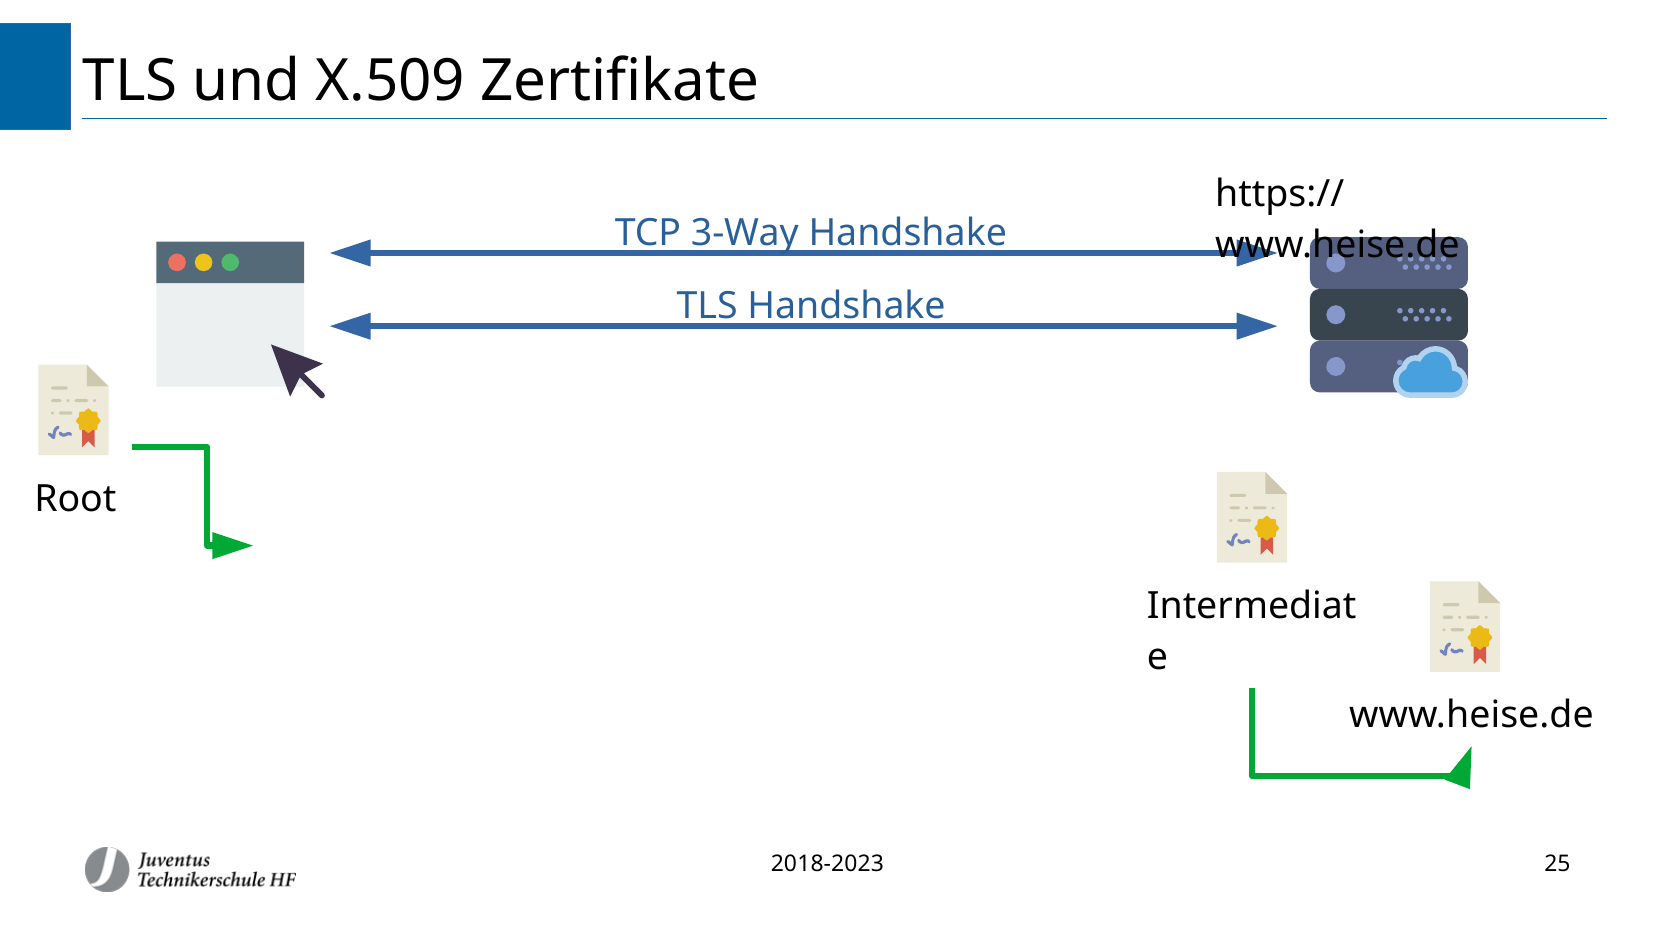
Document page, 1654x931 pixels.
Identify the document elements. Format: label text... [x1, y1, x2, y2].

picture [1307, 235, 1471, 400]
picture [156, 235, 325, 405]
text_box Root [19, 463, 128, 524]
text_box www.heise.de [1334, 680, 1596, 741]
picture [85, 847, 296, 892]
picture [27, 363, 120, 456]
picture [1420, 239, 1432, 255]
text_box TCP 3-Way Handshake [600, 198, 1008, 259]
text_box Intermediate [1132, 571, 1372, 631]
text_box https://www.heise.de [1200, 158, 1593, 224]
title TLS und X.509 Zertifikate [82, 37, 1571, 119]
picture [1205, 471, 1299, 564]
text_box TLS Handshake [661, 271, 946, 332]
picture [1419, 580, 1512, 673]
